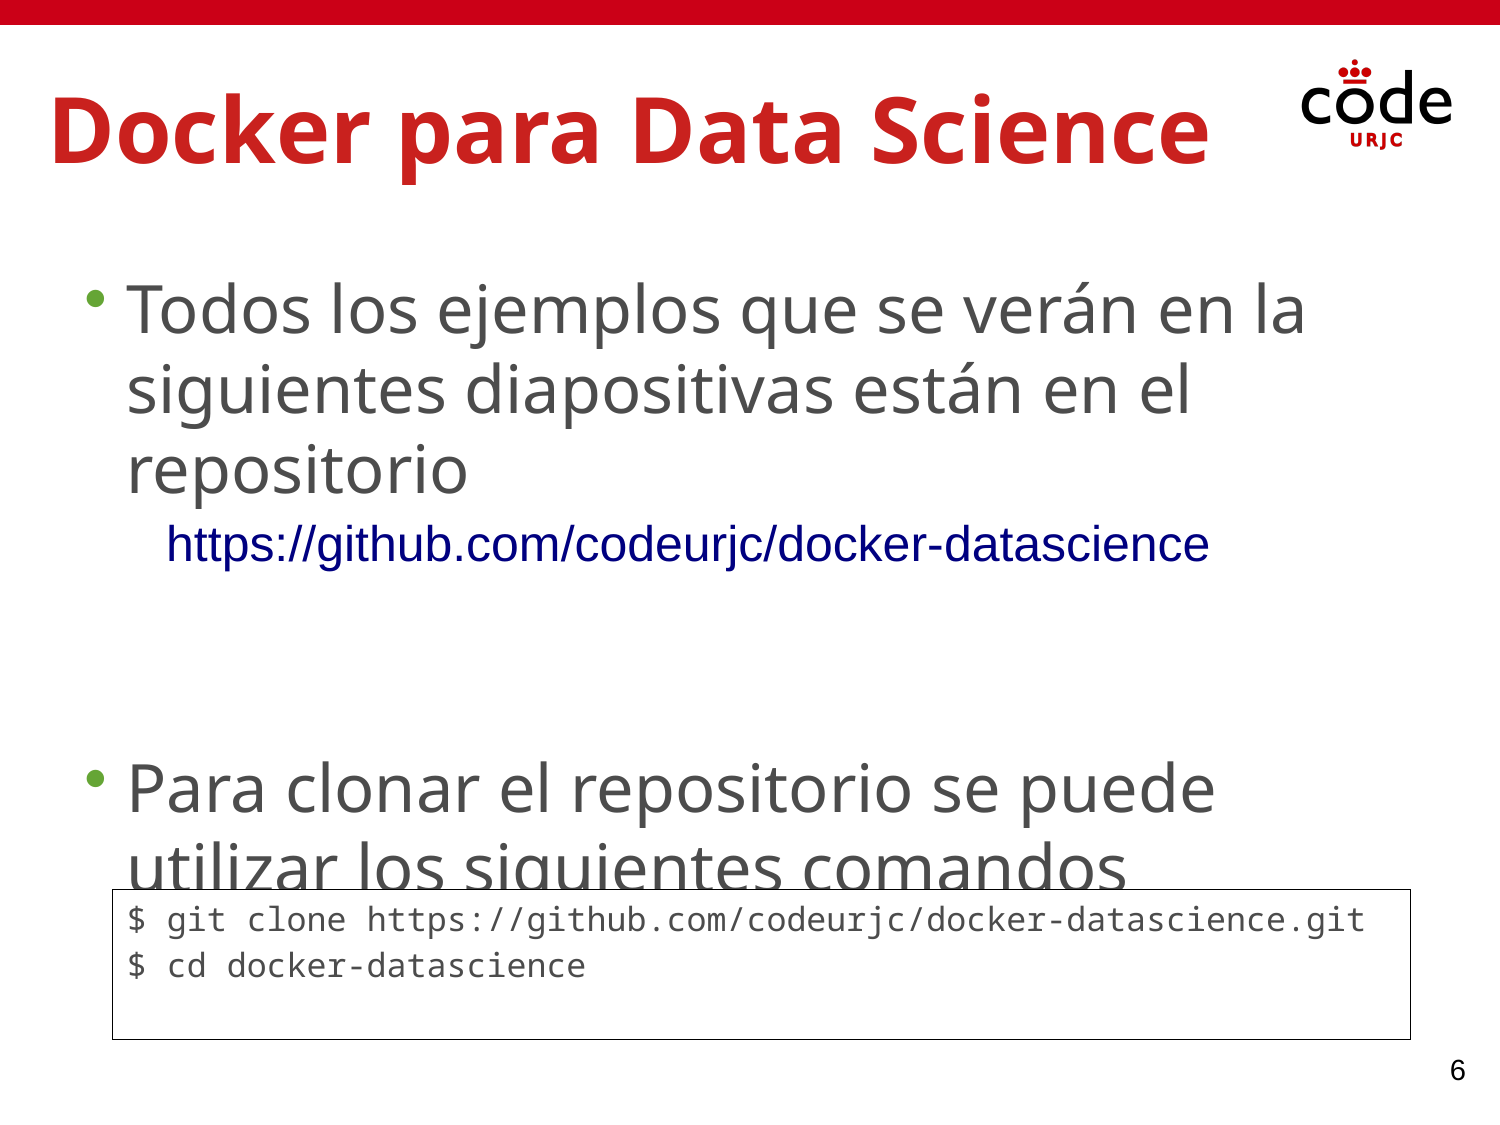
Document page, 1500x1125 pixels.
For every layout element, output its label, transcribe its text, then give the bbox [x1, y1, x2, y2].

text_box $ git clone https://github.com/codeurjc/docker-datascience.git $ cd docker-datascience [112, 889, 1411, 1004]
picture [1284, 50, 1468, 161]
text_box https://github.com/codeurjc/docker-datascience [151, 508, 1292, 580]
list Todos los ejemplos que se verán en la siguientes diapositivas están en el repositorio Para clonar el repositorio se puede utilizar los siguientes comandos [51, 259, 1436, 1006]
title Docker para Data Science [32, 79, 1413, 189]
